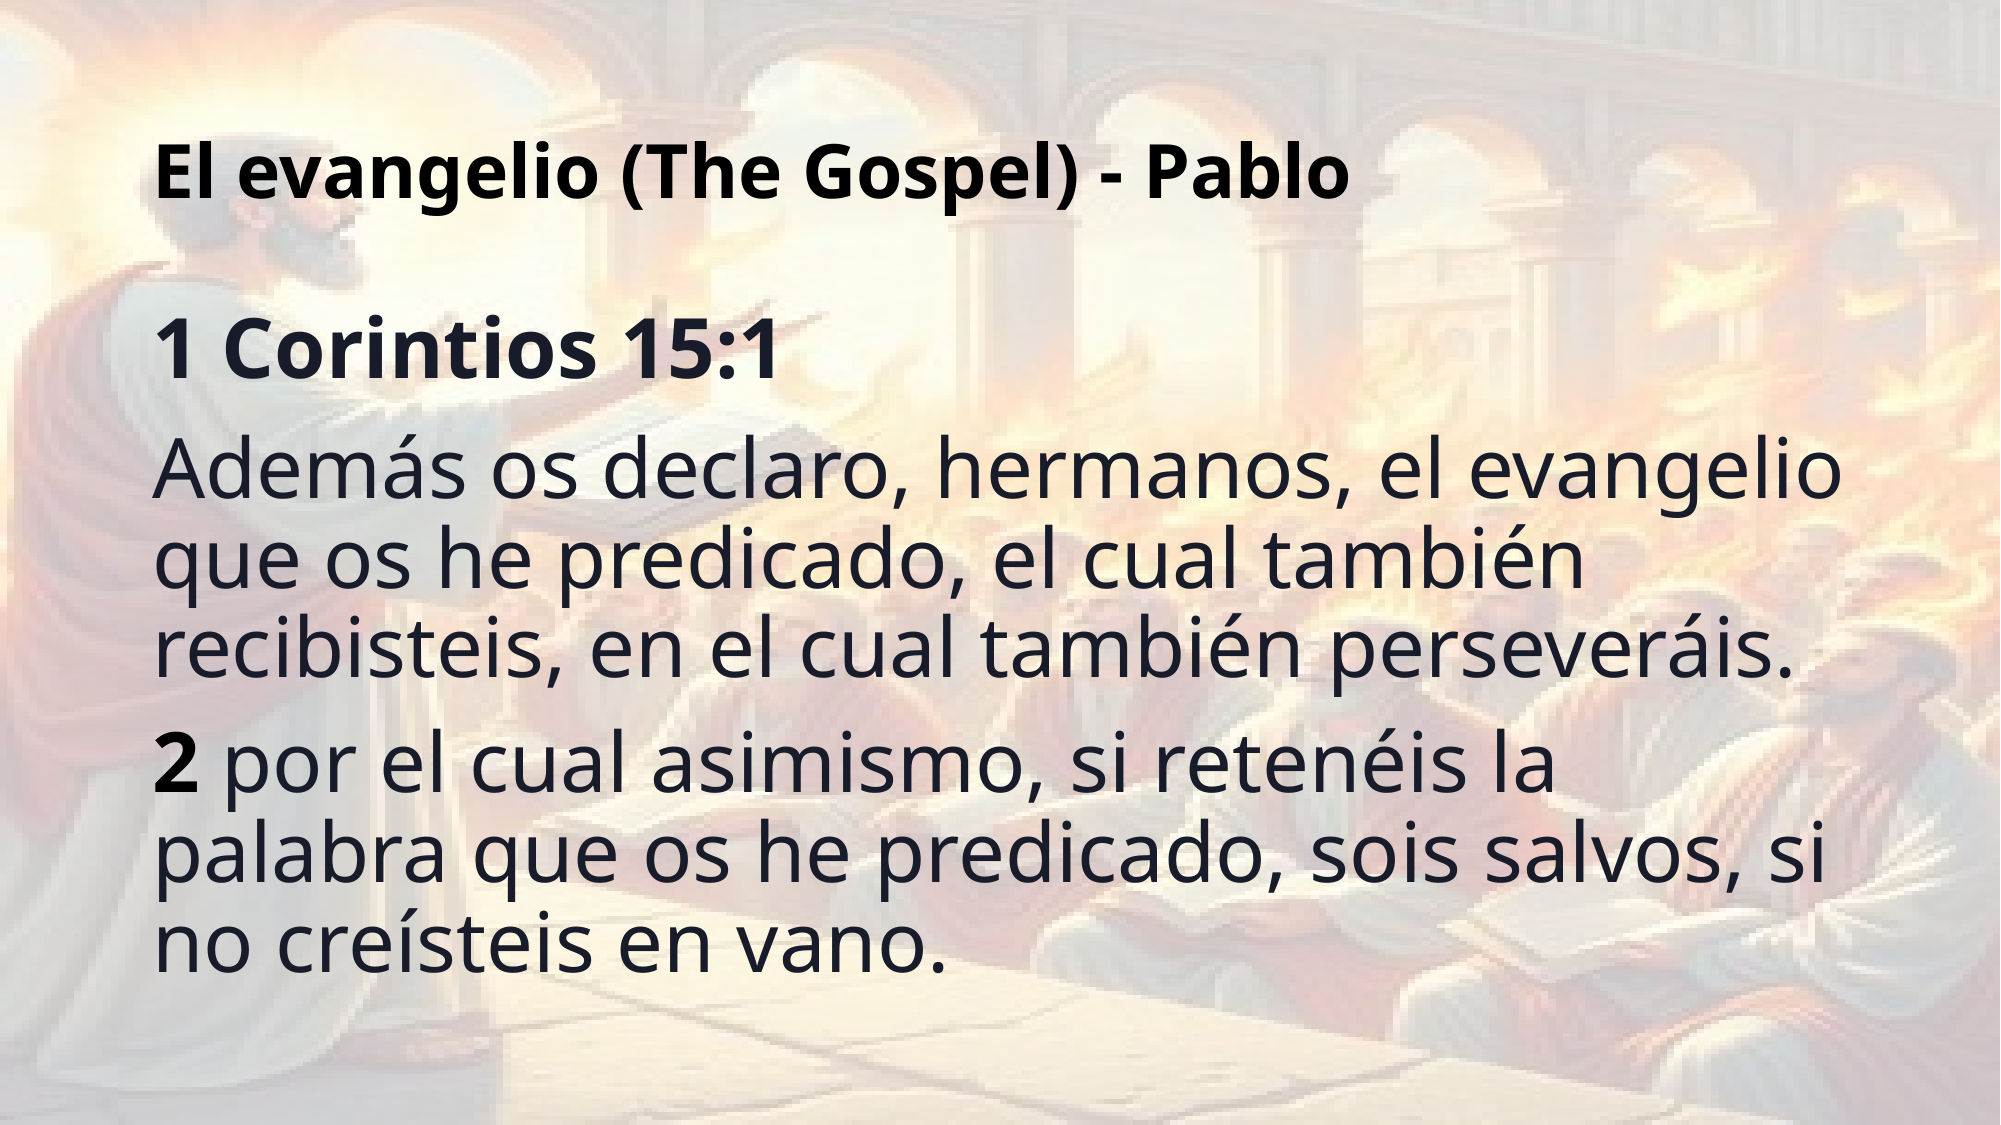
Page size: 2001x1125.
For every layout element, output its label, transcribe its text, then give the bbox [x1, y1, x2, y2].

list 1 Corintios 15:1 Además os declaro, hermanos, el evangelio que os he predicado, el cual también recibisteis, en el cual también perseveráis. 2 por el cual asimismo, si retenéis la palabra que os he predicado, sois salvos, si no creísteis en vano. [137, 299, 1863, 1066]
title El evangelio (The Gospel) - Pablo [137, 59, 1863, 278]
